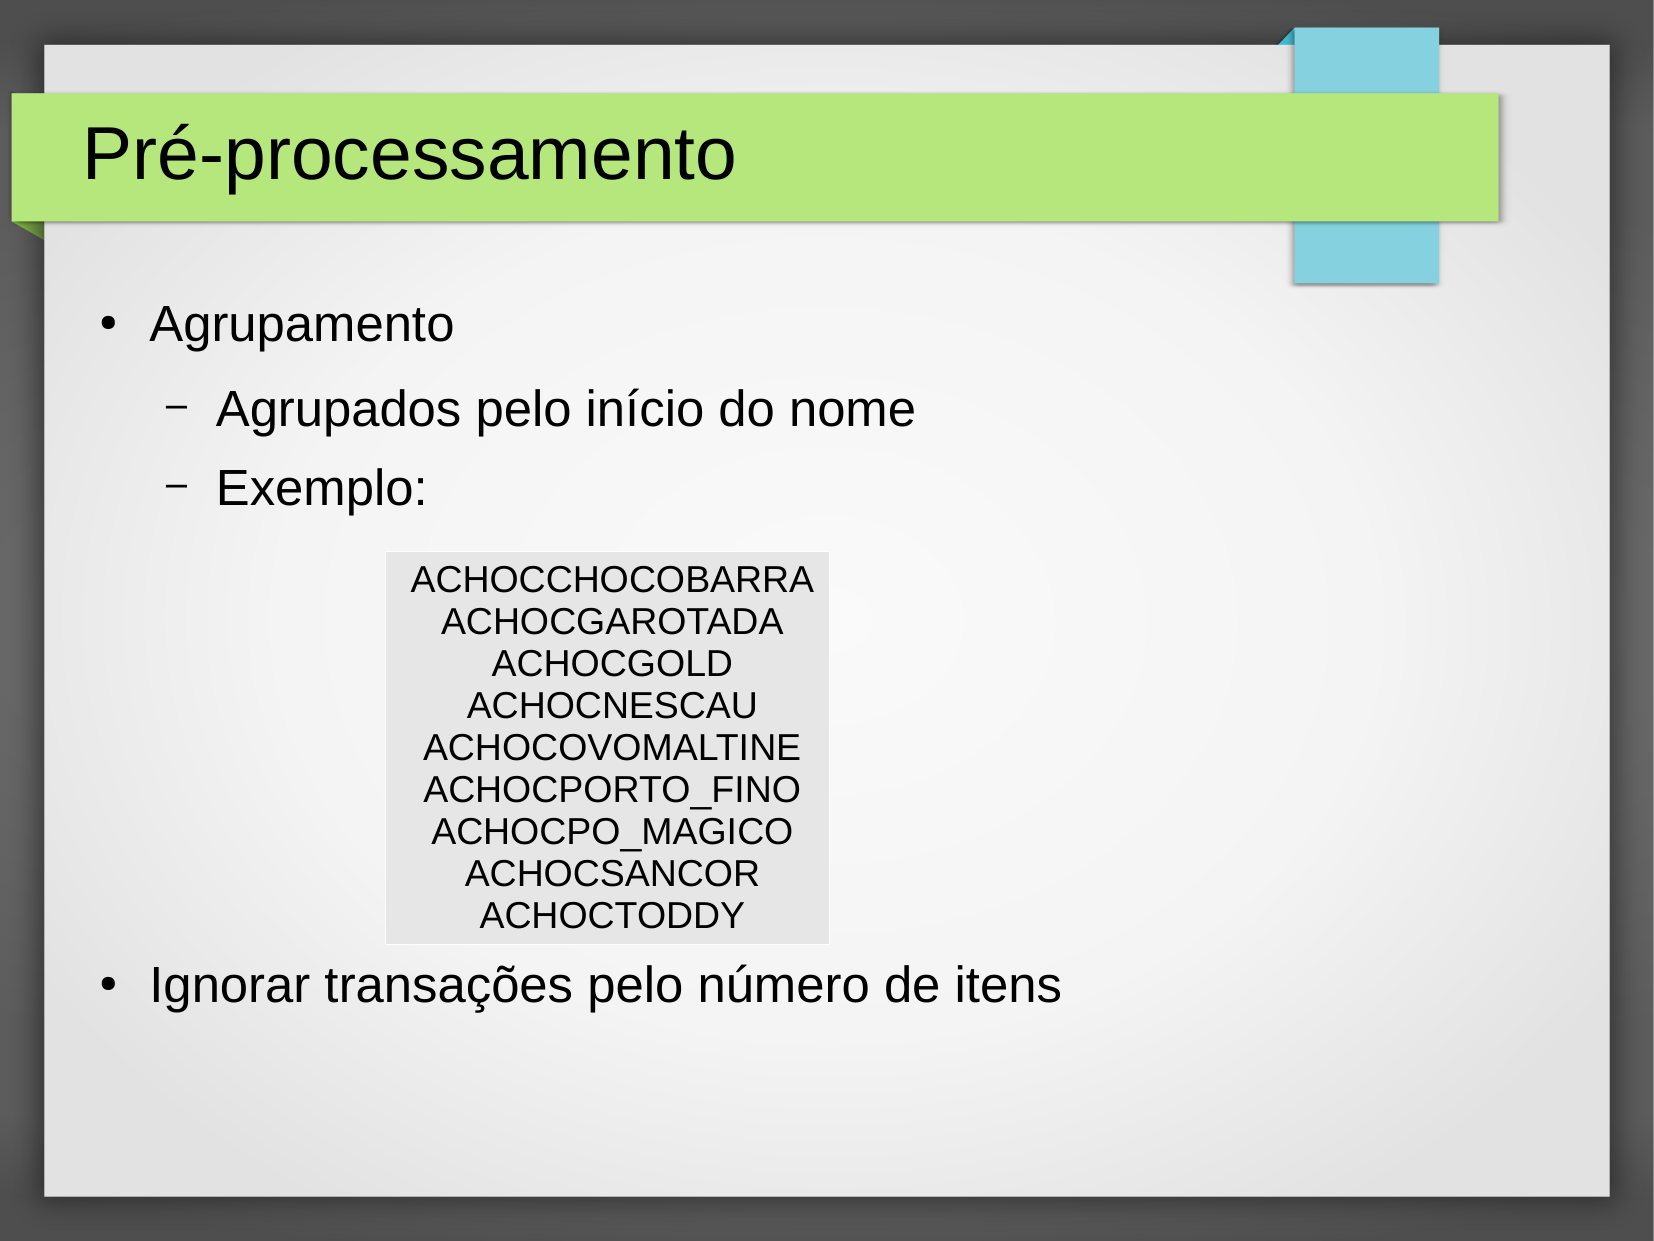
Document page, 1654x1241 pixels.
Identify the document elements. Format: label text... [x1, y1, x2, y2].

table_header ACHOCCHOCOBARRA ACHOCGAROTADA ACHOCGOLD ACHOCNESCAU ACHOCOVOMALTINE ACHOCPORTO_FINO ACHOCPO_MAGICO ACHOCSANCOR ACHOCTODDY [386, 552, 829, 944]
picture [0, 0, 1654, 1241]
list Agrupamento Agrupados pelo início do nome Exemplo: Ignorar transações pelo número de itens [82, 295, 1571, 1015]
title Pré-processamento [82, 94, 1264, 213]
